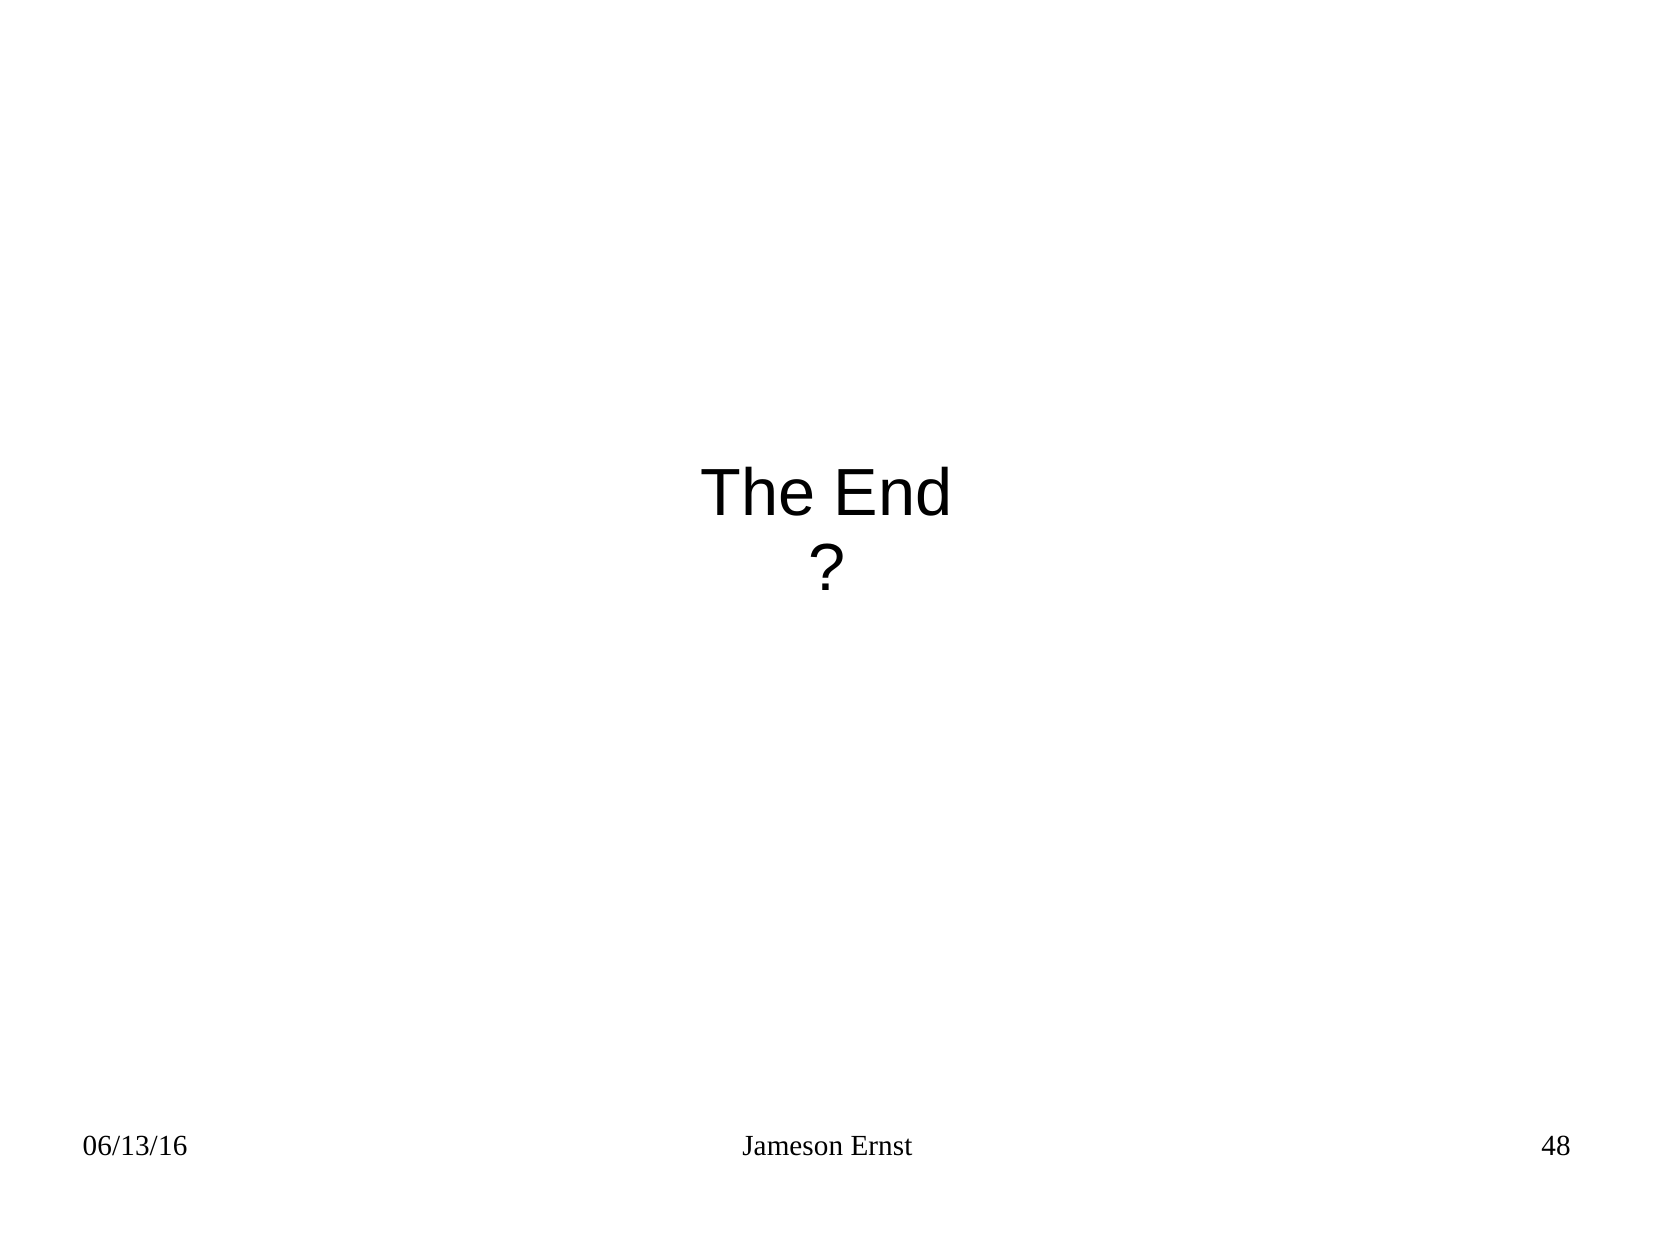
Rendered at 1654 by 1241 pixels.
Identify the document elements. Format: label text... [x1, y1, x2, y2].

text_box The End ? [82, 49, 1571, 1010]
